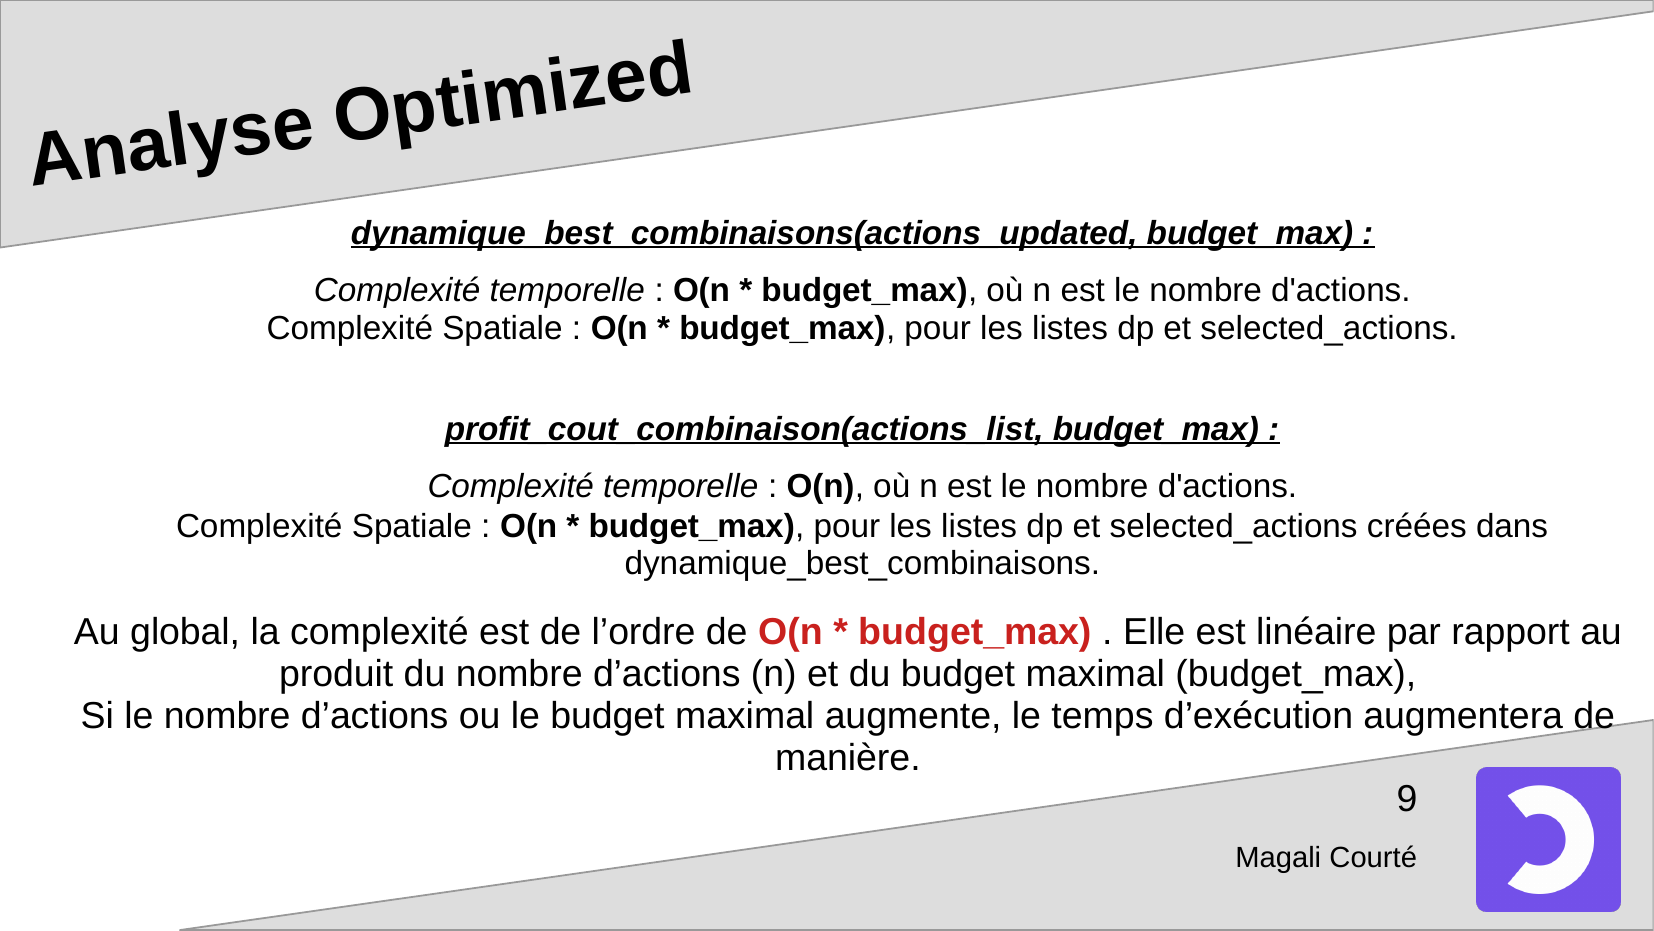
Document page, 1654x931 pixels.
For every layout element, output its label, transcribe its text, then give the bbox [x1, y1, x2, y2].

title Analyse Optimized [16, 0, 1501, 206]
picture [1476, 827, 1621, 912]
text_box dynamique_best_combinaisons(actions_updated, budget_max) : Complexité temporelle : O(n * budget_max), où n est le nombre d'actions. Complexité Spatiale : O(n * budget_max), pour les listes dp et selected_actions. profit_cout_combinaison(actions_list, budget_max) : Complexité temporelle : O(n), où n est le nombre d'actions. Complexité Spatiale : O(n * budget_max), pour les listes dp et selected_actions créées dans dynamique_best_combinaisons. [29, 206, 1654, 827]
text_box Au global, la complexité est de l’ordre de O(n * budget_max) . Elle est linéaire par rapport au produit du nombre d’actions (n) et du budget maximal (budget_max), Si le nombre d’actions ou le budget maximal augmente, le temps d’exécution augmentera de manière. [59, 561, 1637, 786]
